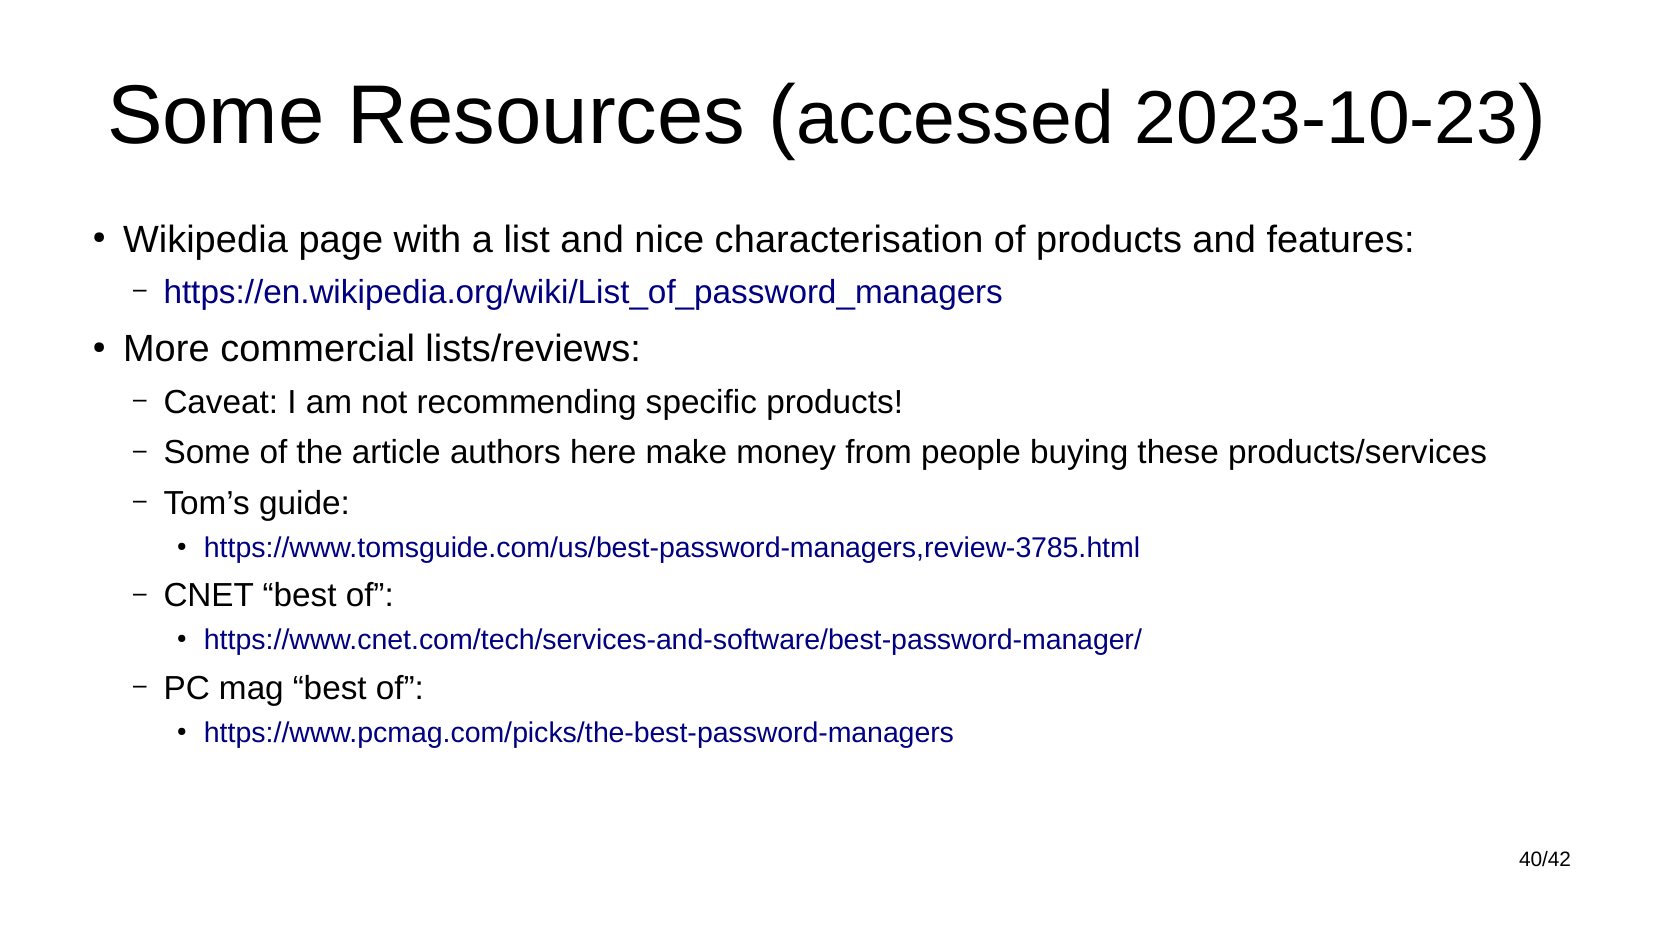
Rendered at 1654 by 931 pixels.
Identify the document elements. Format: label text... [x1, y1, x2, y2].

list Wikipedia page with a list and nice characterisation of products and features: https://en.wikipedia.org/wiki/List_of_password_managers More commercial lists/reviews: Caveat: I am not recommending specific products! Some of the article authors here make money from people buying these products/services Tom’s guide: https://www.tomsguide.com/us/best-password-managers,review-3785.html CNET “best of”: https://www.cnet.com/tech/services-and-software/best-password-manager/ PC mag “best of”: https://www.pcmag.com/picks/the-best-password-managers [82, 217, 1571, 758]
title Some Resources (accessed 2023-10-23) [82, 37, 1571, 193]
